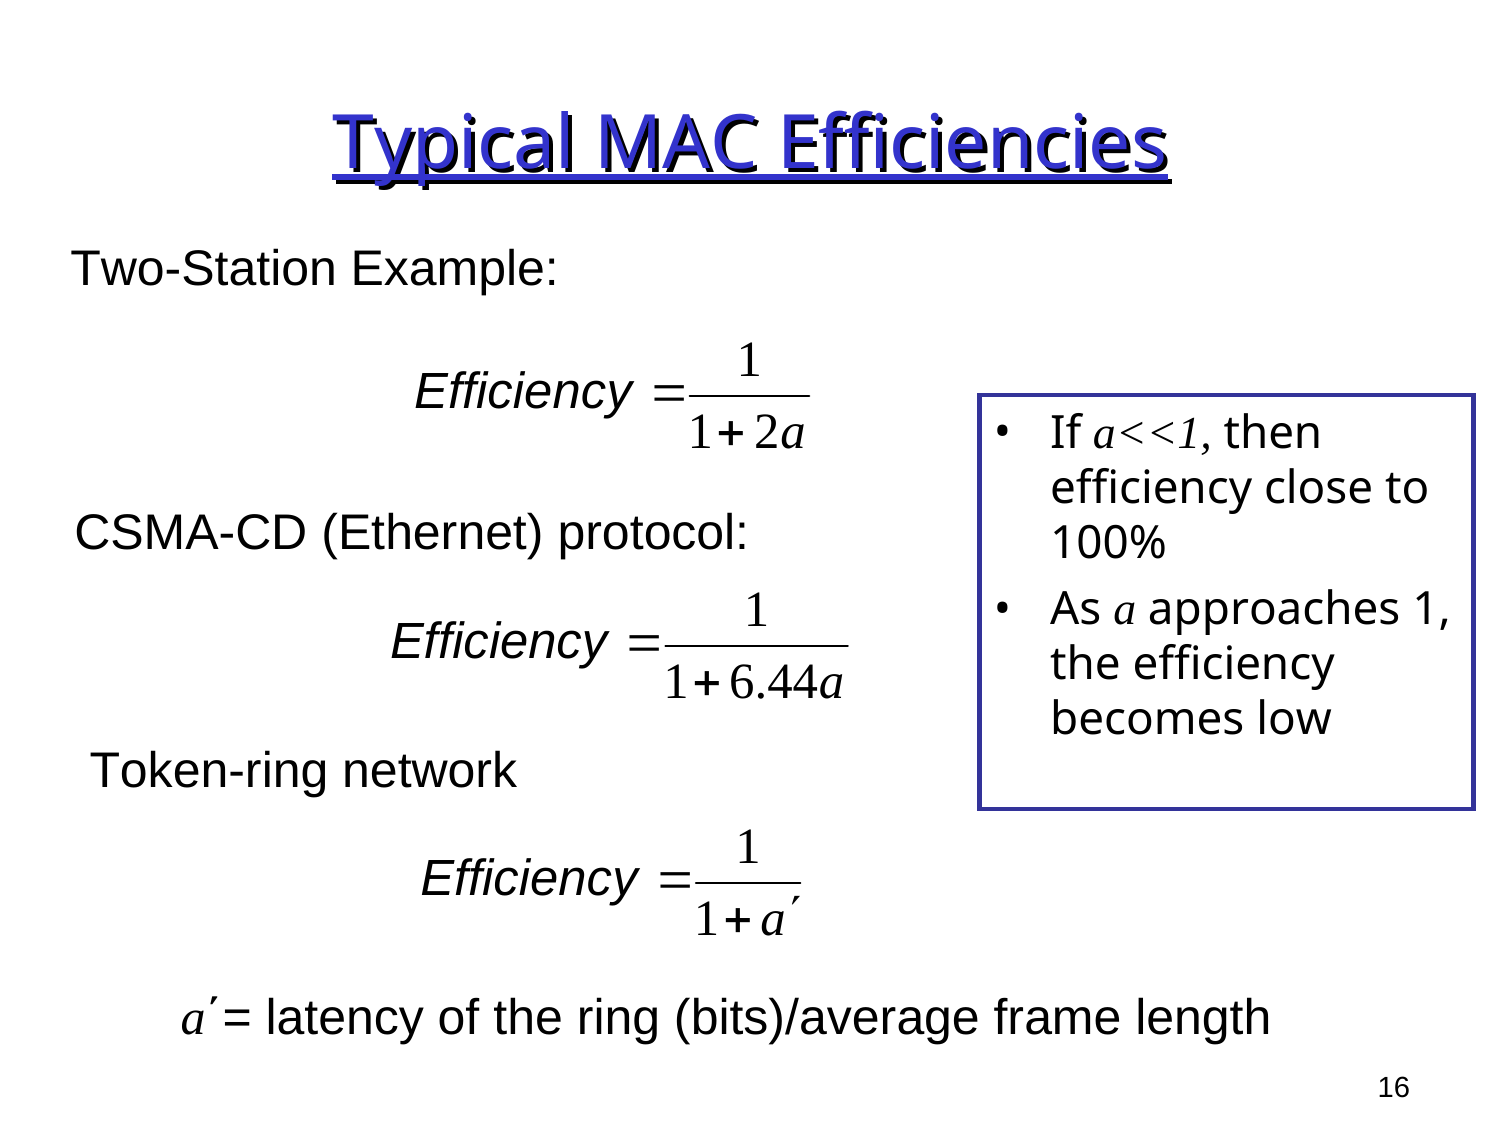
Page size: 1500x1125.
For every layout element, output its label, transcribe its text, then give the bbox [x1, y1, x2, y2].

text_box Two-Station Example: [55, 227, 574, 304]
text_box CSMA-CD (Ethernet) protocol: [59, 492, 765, 568]
chart [408, 328, 819, 460]
text_box If a<<1, then efficiency close to 100% As a approaches 1, the efficiency becomes low [979, 395, 1474, 810]
chart [414, 814, 813, 947]
text_box a΄= latency of the ring (bits)/average frame length [165, 976, 1288, 1053]
title Typical MAC Efficiencies [75, 45, 1426, 233]
chart [383, 577, 859, 710]
text_box Token-ring network [74, 729, 533, 805]
